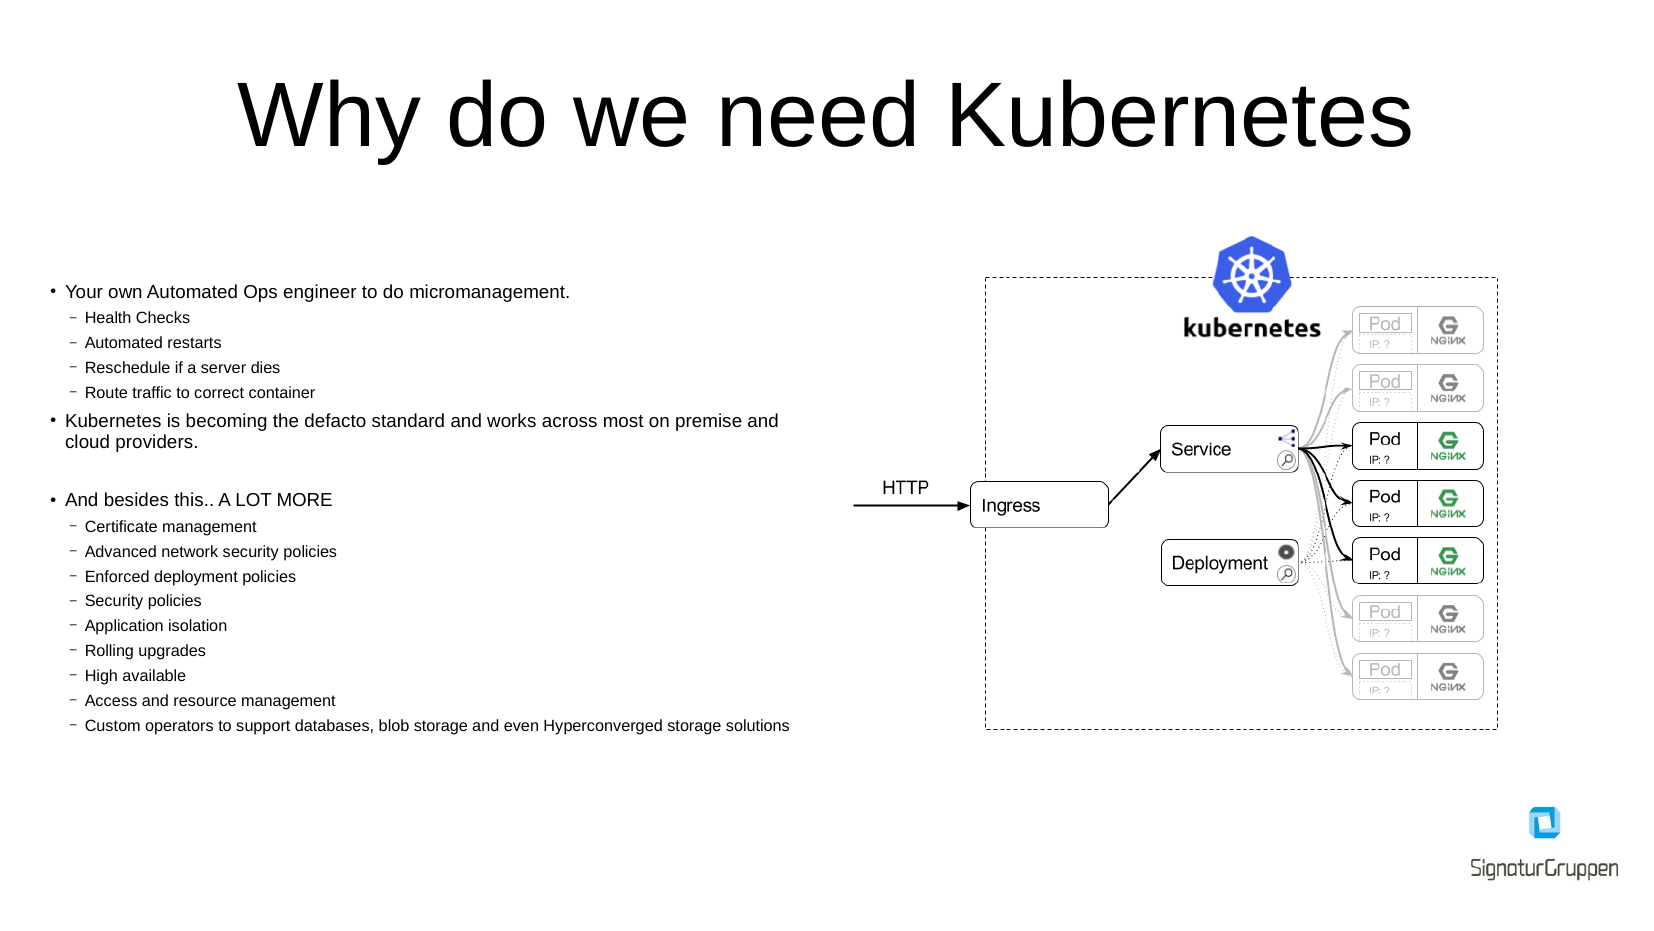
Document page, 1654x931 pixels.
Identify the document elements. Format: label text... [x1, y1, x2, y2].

title Why do we need Kubernetes [82, 37, 1571, 193]
picture [767, 224, 1626, 931]
list Your own Automated Ops engineer to do micromanagement. Health Checks Automated restarts Reschedule if a server dies Route traffic to correct container Kubernetes is becoming the defacto standard and works across most on premise and cloud providers. And besides this.. A LOT MORE Certificate management Advanced network security policies Enforced deployment policies Security policies Application isolation Rolling upgrades High available Access and resource management Custom operators to support databases, blob storage and even Hyperconverged storage solutions [45, 281, 767, 751]
